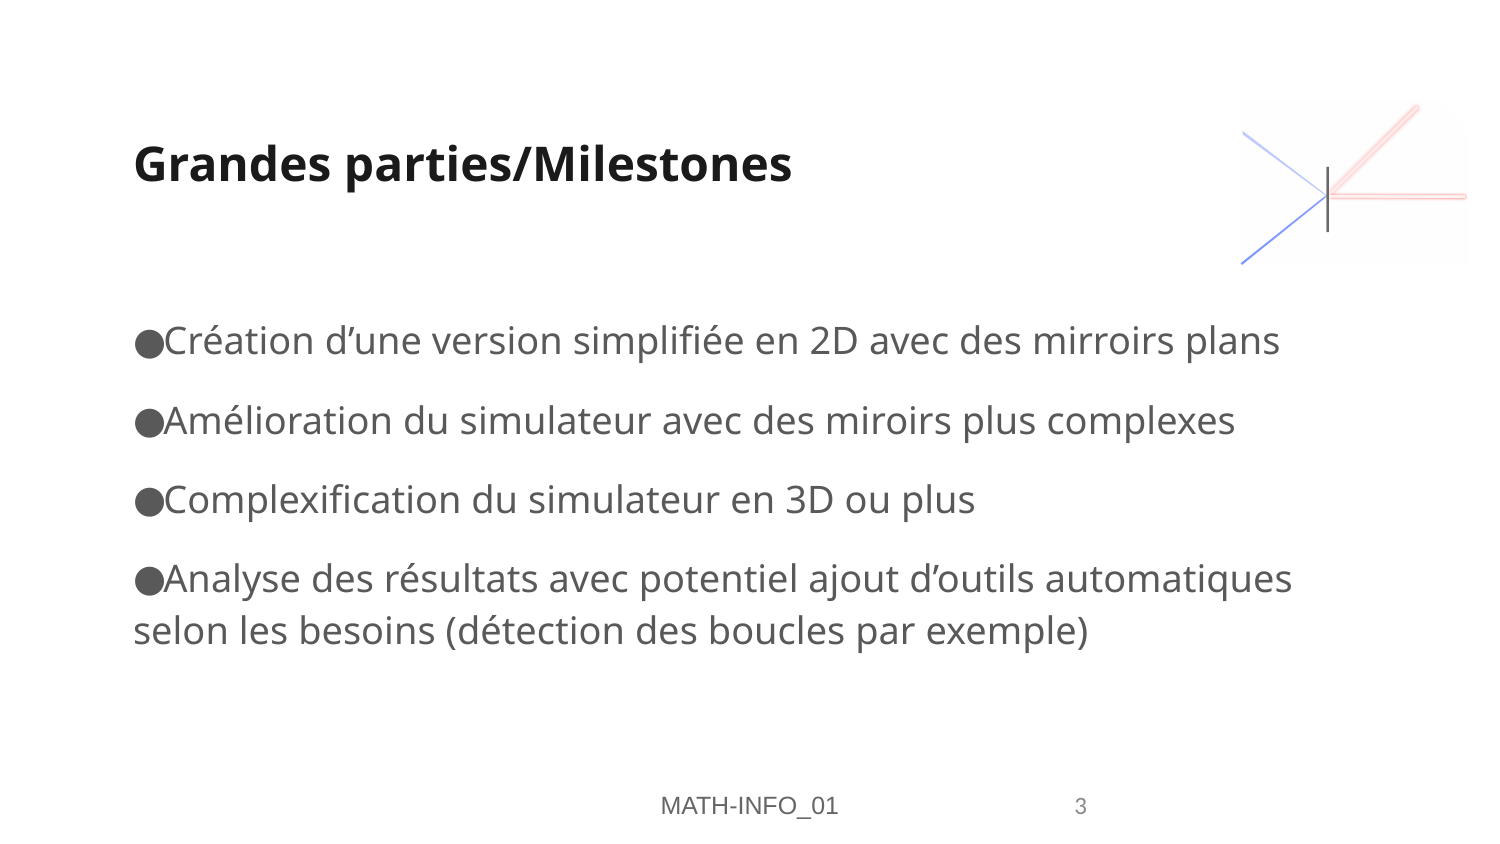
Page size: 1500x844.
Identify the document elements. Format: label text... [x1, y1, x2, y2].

text_box [1059, 782, 1397, 828]
picture [1240, 100, 1469, 266]
list Création d’une version simplifiée en 2D avec des mirroirs plans Amélioration du simulateur avec des miroirs plus complexes Complexification du simulateur en 3D ou plus Analyse des résultats avec potentiel ajout d’outils automatiques selon les besoins (détection des boucles par exemple) [118, 295, 1380, 739]
text_box MATH-INFO_01 [645, 784, 857, 828]
title Grandes parties/Milestones [118, 118, 1240, 206]
